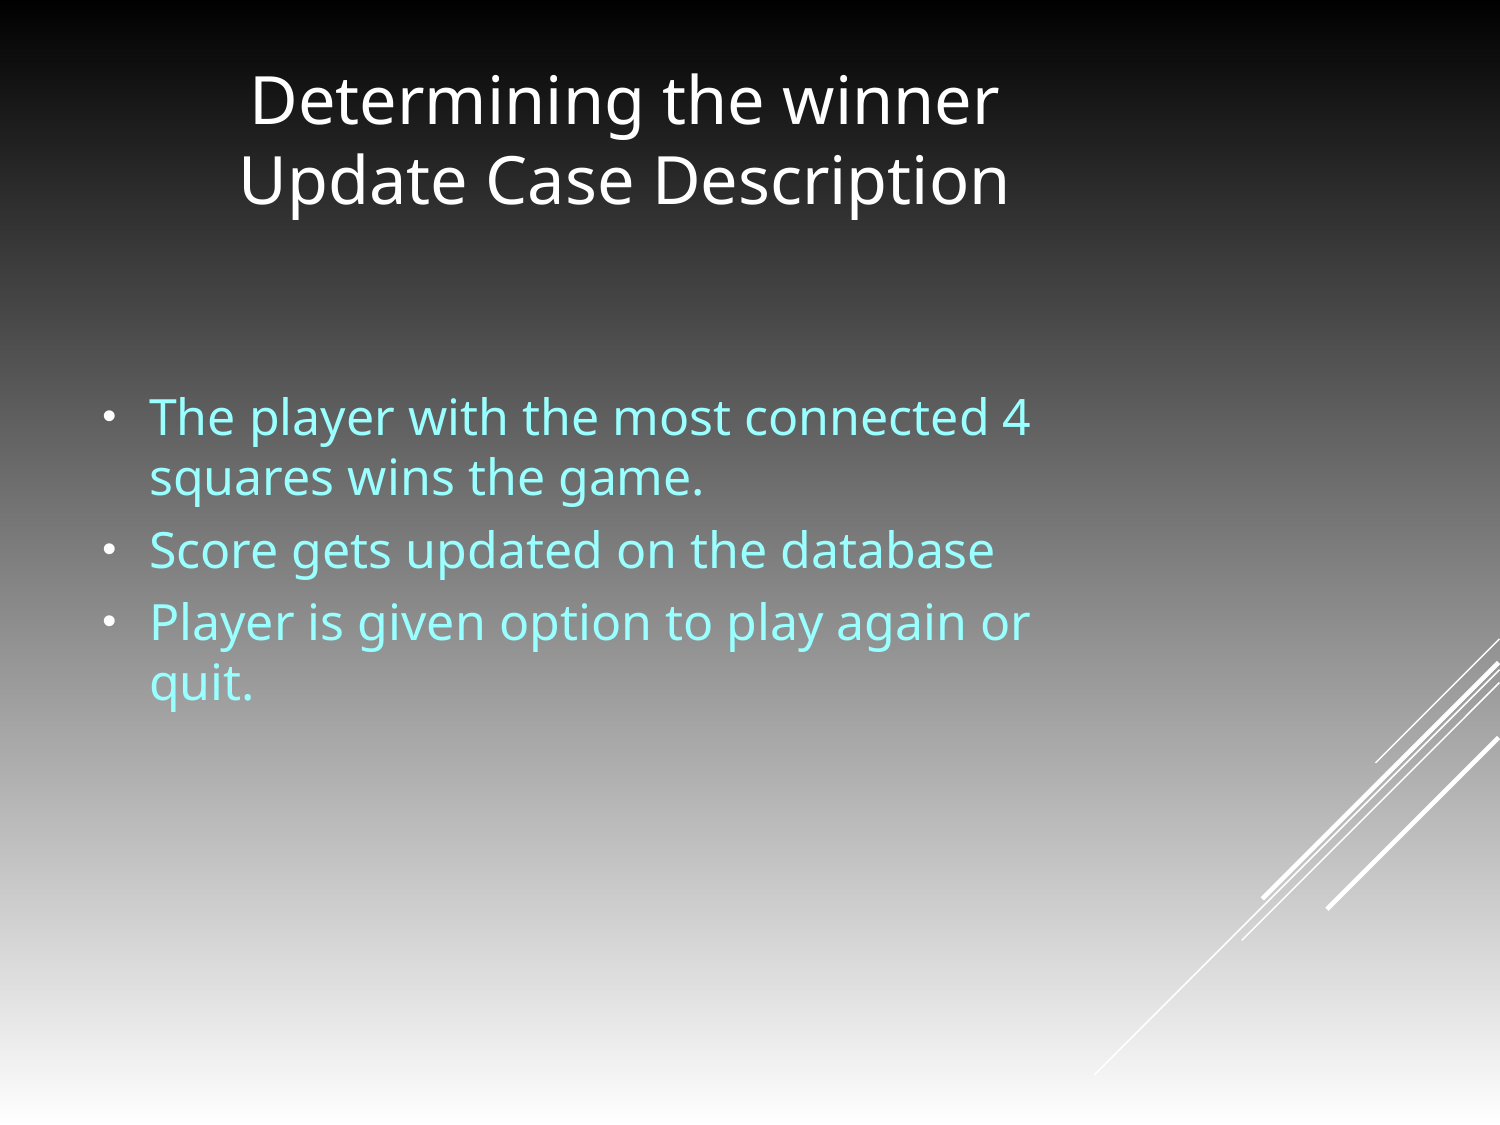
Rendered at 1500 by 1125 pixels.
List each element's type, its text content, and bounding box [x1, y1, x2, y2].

title Determining the winner Update Case Description [87, 50, 1163, 301]
list The player with the most connected 4 squares wins the game. Score gets updated on the database Player is given option to play again or quit. [87, 378, 1163, 997]
